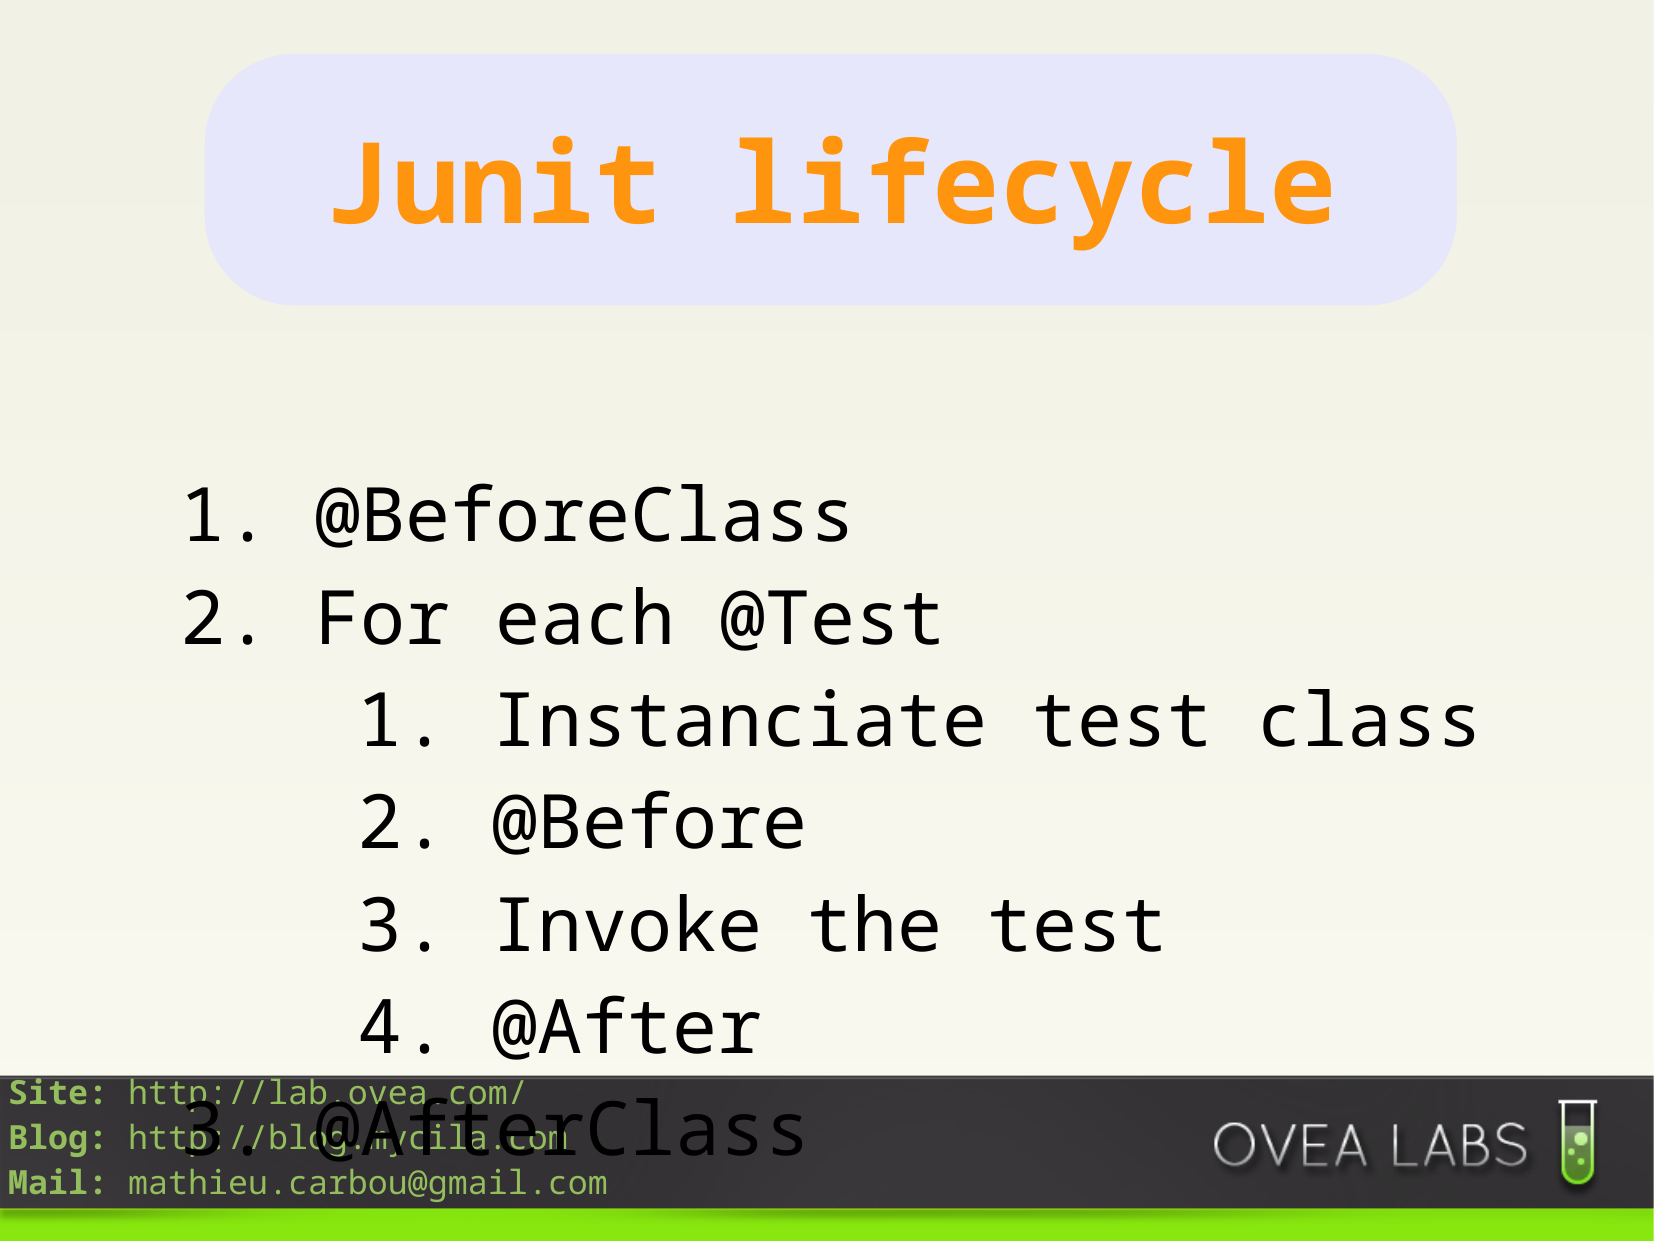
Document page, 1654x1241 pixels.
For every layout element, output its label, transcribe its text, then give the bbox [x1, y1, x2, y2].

text_box Junit lifecycle [204, 53, 1457, 306]
picture [0, 0, 1654, 1241]
text_box @BeforeClass For each @Test Instanciate test class @Before Invoke the test @After @AfterClass [165, 454, 1517, 995]
